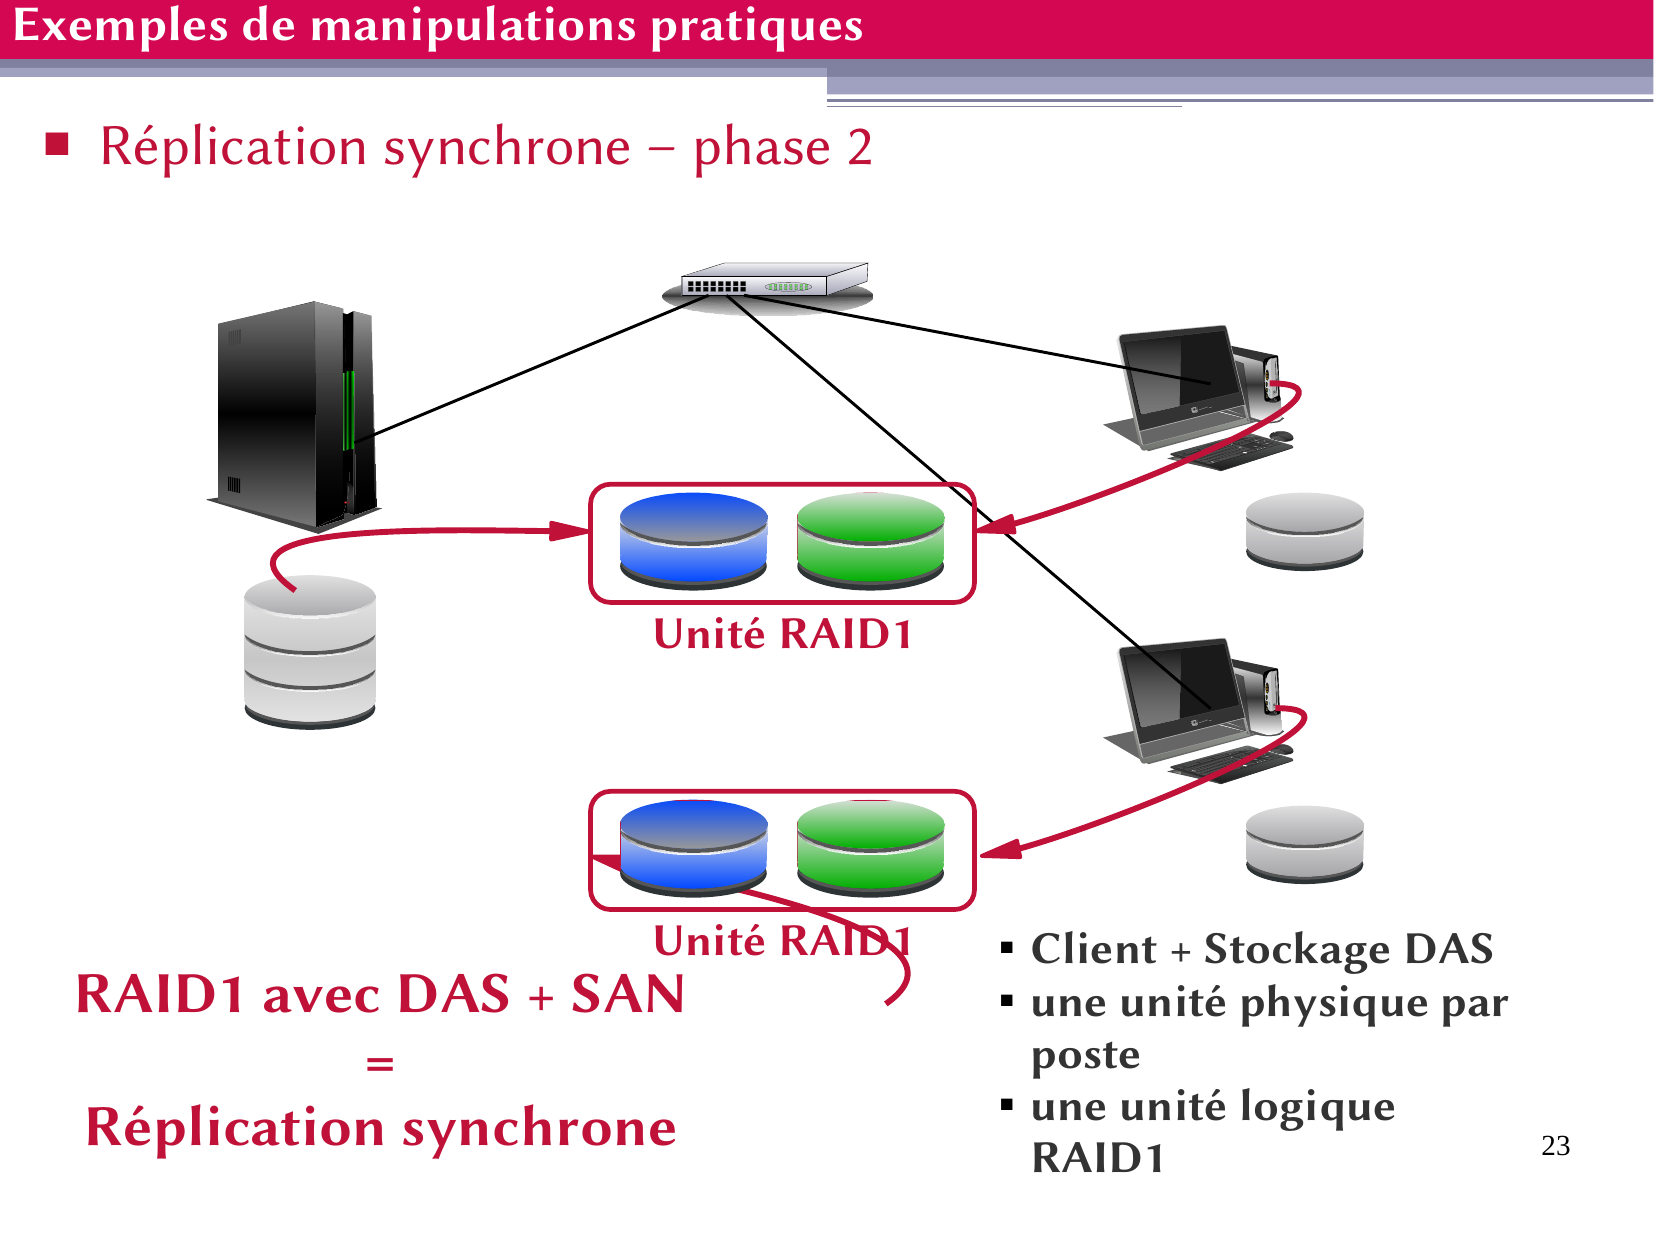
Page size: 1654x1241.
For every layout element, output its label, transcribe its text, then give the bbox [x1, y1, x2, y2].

text_box [1246, 492, 1365, 572]
picture [206, 295, 384, 540]
picture [1092, 324, 1300, 481]
picture [336, 535, 384, 540]
text_box [0, 0, 1654, 136]
list Exemples de manipulations pratiques [11, 0, 1270, 54]
text_box [797, 492, 945, 591]
text_box [797, 799, 945, 898]
text_box RAID1 avec DAS + SAN = Réplication synchrone [59, 953, 709, 1167]
text_box Client + Stockage DAS une unité physique par poste une unité logique RAID1 [974, 915, 1536, 1160]
list Réplication synchrone – phase 2 [27, 112, 1595, 1182]
text_box [1246, 805, 1365, 885]
picture [1148, 400, 1300, 481]
picture [1182, 731, 1300, 794]
picture [1092, 637, 1300, 794]
text_box Unité RAID1 [637, 907, 934, 975]
text_box [620, 799, 768, 898]
picture [236, 575, 384, 739]
text_box Unité RAID1 [637, 600, 934, 668]
picture [649, 236, 886, 325]
text_box [620, 492, 768, 591]
